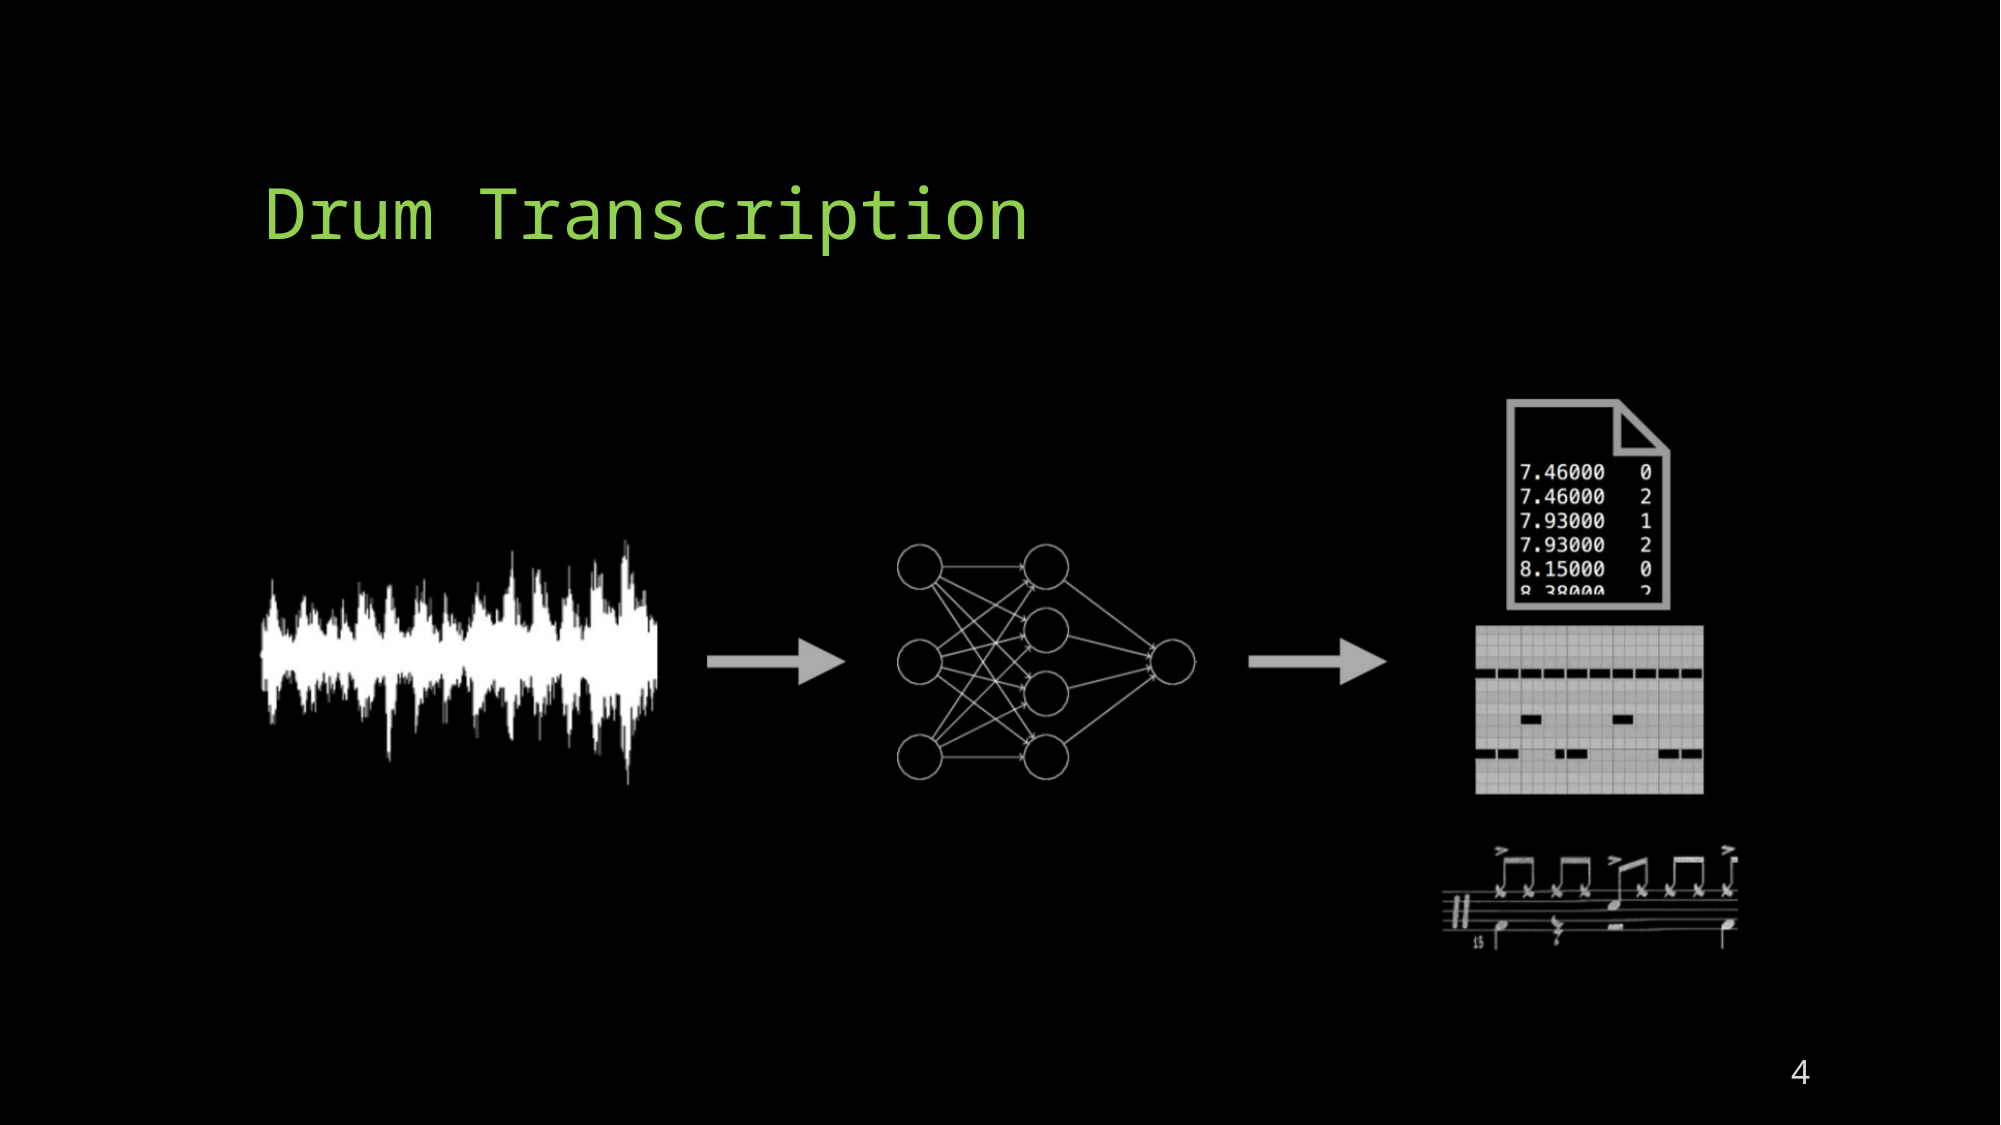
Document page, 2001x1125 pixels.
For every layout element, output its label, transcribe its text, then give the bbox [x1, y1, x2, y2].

text_box [1775, 1043, 1914, 1086]
title Drum Transcription [249, 75, 1750, 263]
picture [249, 342, 1750, 958]
